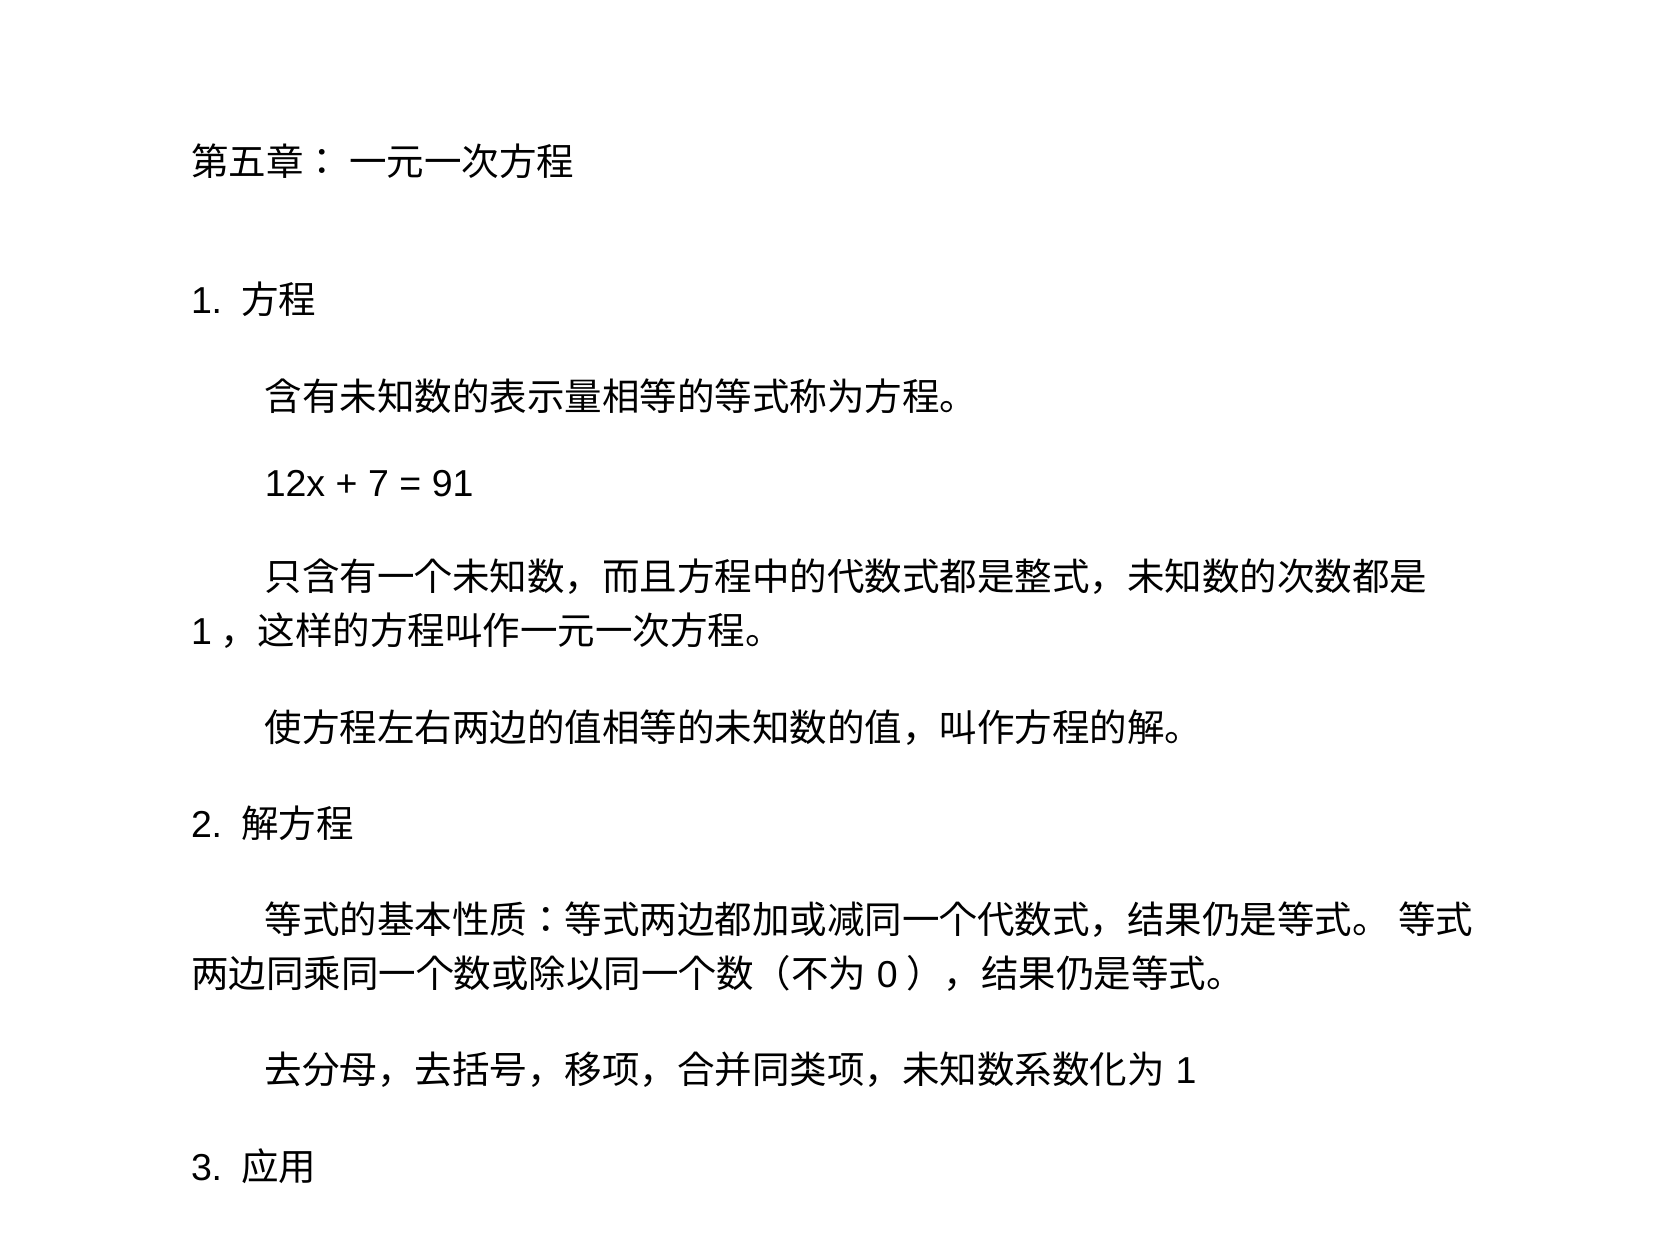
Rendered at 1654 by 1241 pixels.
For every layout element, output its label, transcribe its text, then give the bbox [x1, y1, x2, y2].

text_box 第五章： 一元一次方程 1. 方程 含有未知数的表示量相等的等式称为方程。 12x + 7 = 91 只含有一个未知数，而且方程中的代数式都是整式，未知数的次数都是1，这样的方程叫作一元一次方程。 使方程左右两边的值相等的未知数的值，叫作方程的解。 2. 解方程 等式的基本性质：等式两边都加或减同一个代数式，结果仍是等式。 等式两边同乘同一个数或除以同一个数（不为0），结果仍是等式。 去分母，去括号，移项，合并同类项，未知数系数化为1 3. 应用 [176, 124, 1506, 1149]
